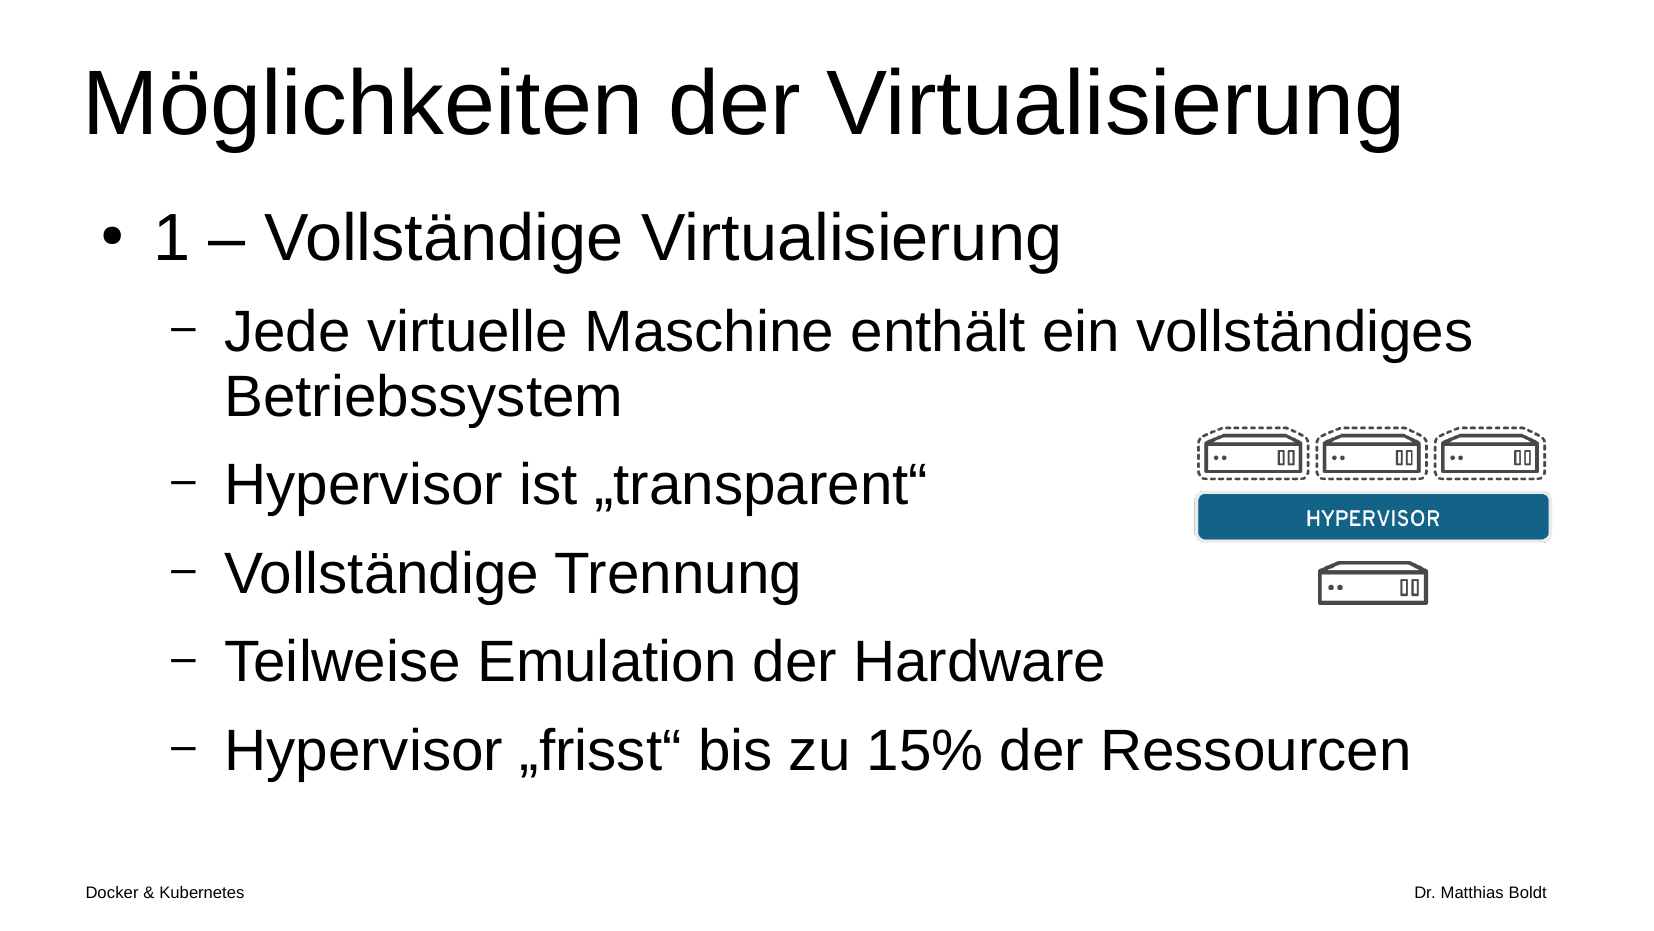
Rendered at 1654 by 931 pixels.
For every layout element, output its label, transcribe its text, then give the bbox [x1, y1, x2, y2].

title Möglichkeiten der Virtualisierung [82, 25, 1571, 181]
list 1 – Vollständige Virtualisierung Jede virtuelle Maschine enthält ein vollständiges Betriebssystem Hypervisor ist „transparent“ Vollständige Trennung Teilweise Emulation der Hardware Hypervisor „frisst“ bis zu 15% der Ressourcen [82, 199, 1571, 845]
text_box Docker & Kubernetes Dr. Matthias Boldt [70, 875, 1563, 910]
picture [1190, 414, 1560, 615]
